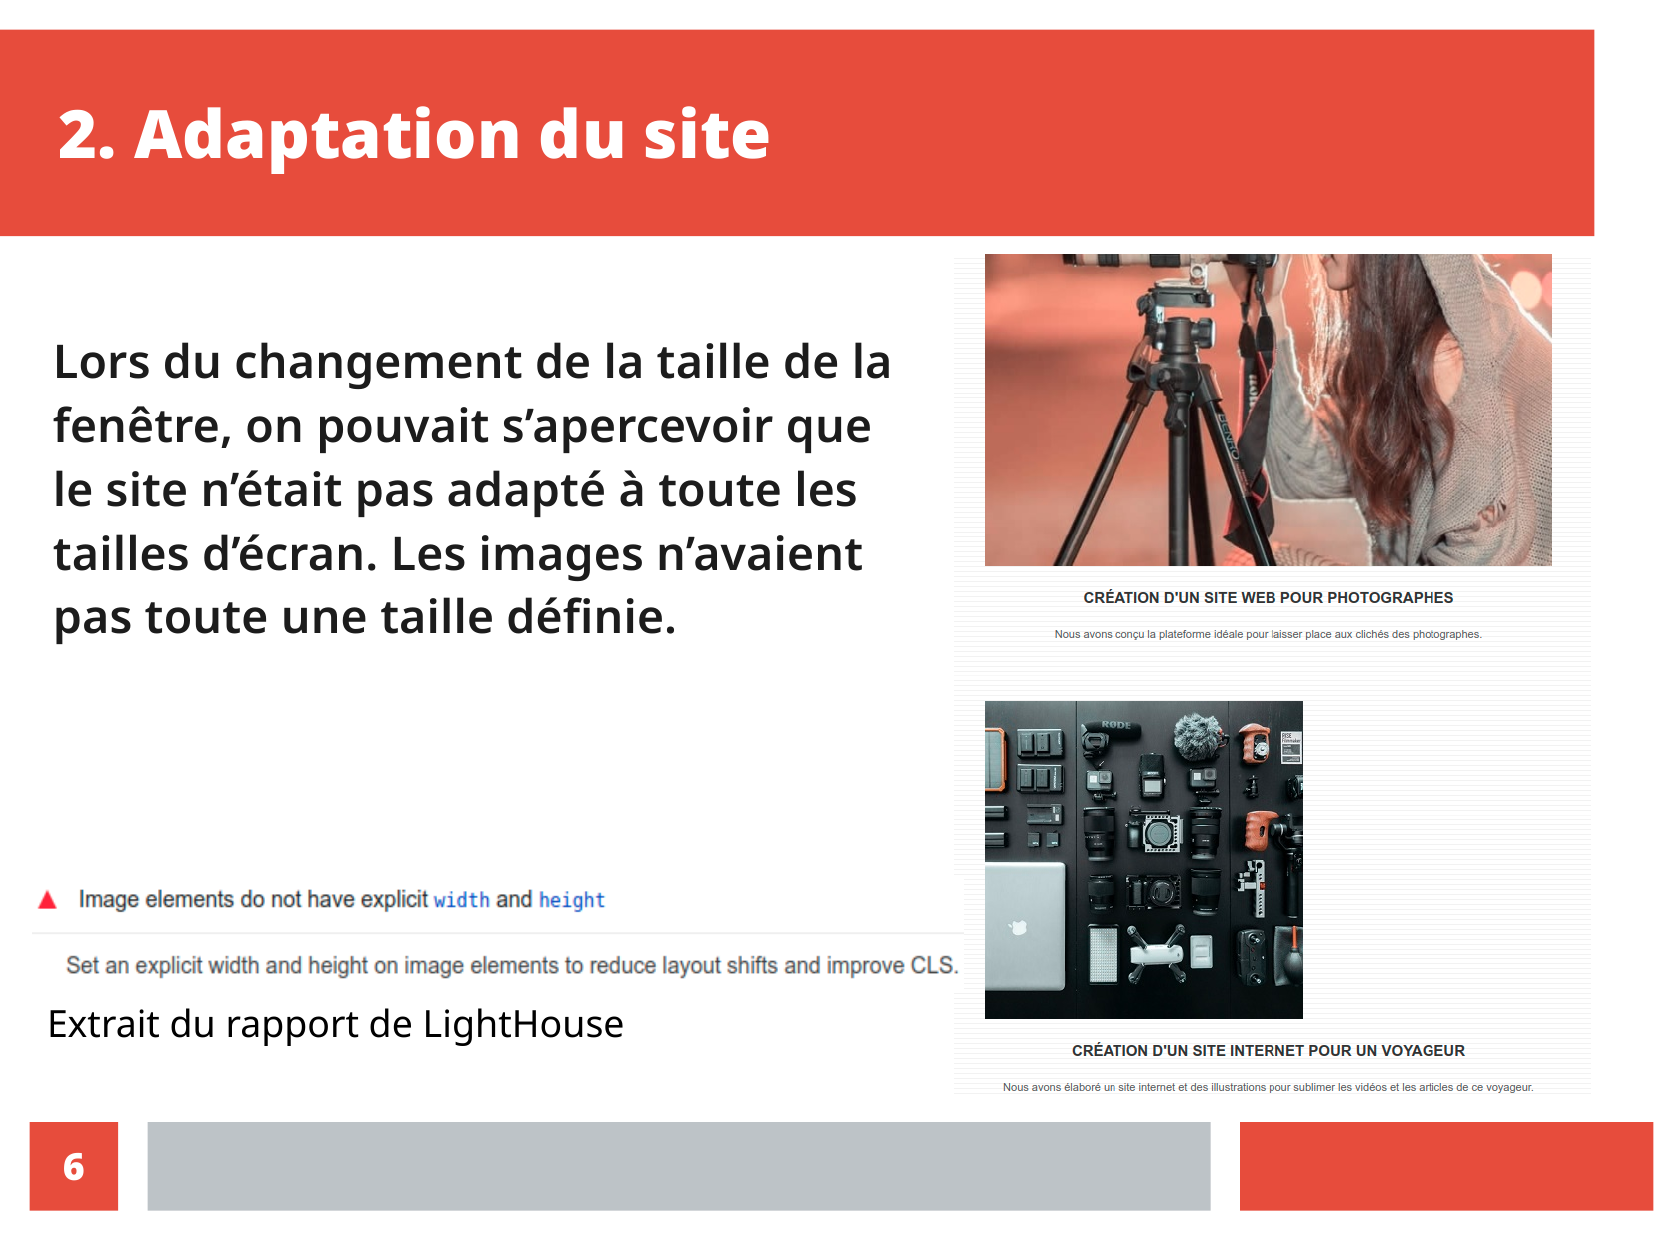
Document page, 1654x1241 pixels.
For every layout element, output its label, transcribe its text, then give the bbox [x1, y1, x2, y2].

title 2. Adaptation du site [59, 59, 1595, 207]
list Lors du changement de la taille de la fenêtre, on pouvait s’apercevoir que le site n’était pas adapté à toute les tailles d’écran. Les images n’avaient pas toute une taille définie. [52, 328, 901, 695]
text_box Extrait du rapport de LightHouse [32, 990, 680, 1049]
picture [32, 254, 1591, 1097]
